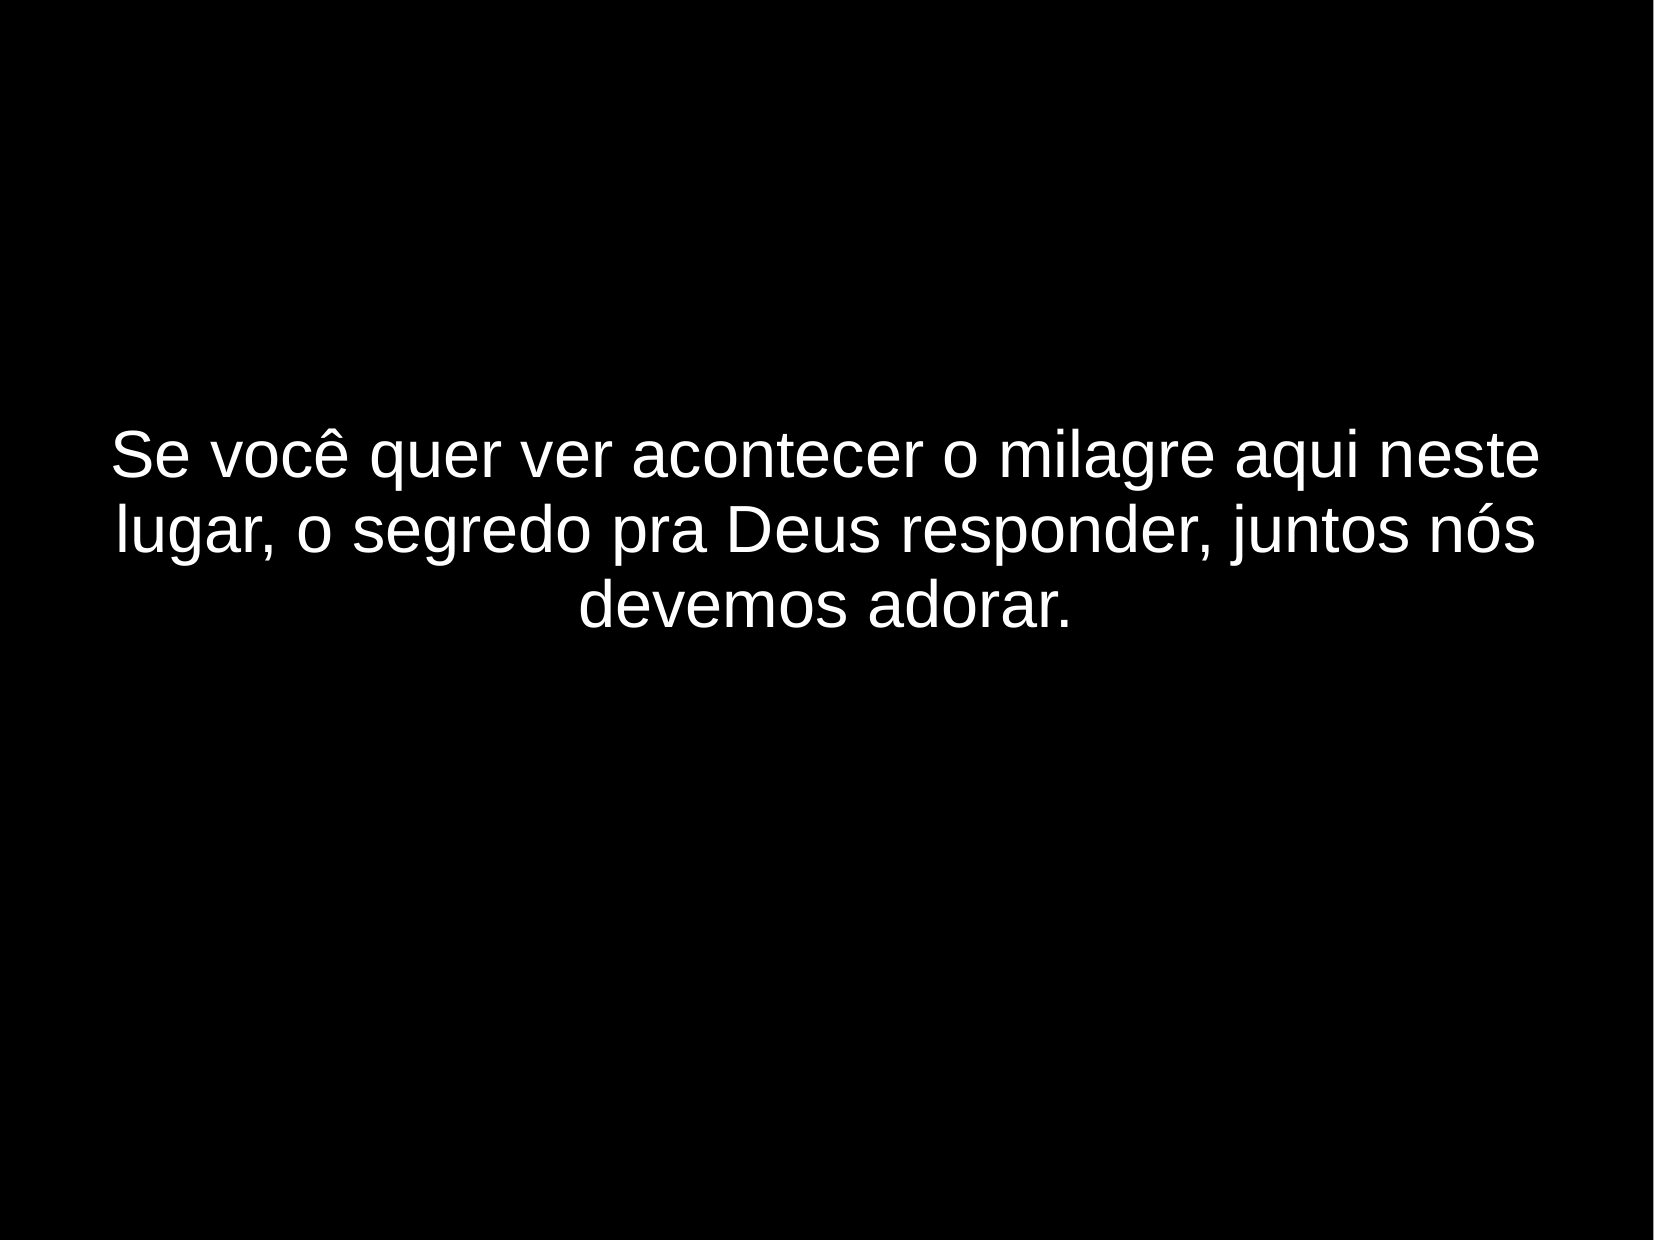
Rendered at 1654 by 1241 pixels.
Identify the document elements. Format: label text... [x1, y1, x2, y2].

subtitle Se você quer ver acontecer o milagre aqui neste lugar, o segredo pra Deus responder, juntos nós devemos adorar. [82, 49, 1571, 1010]
